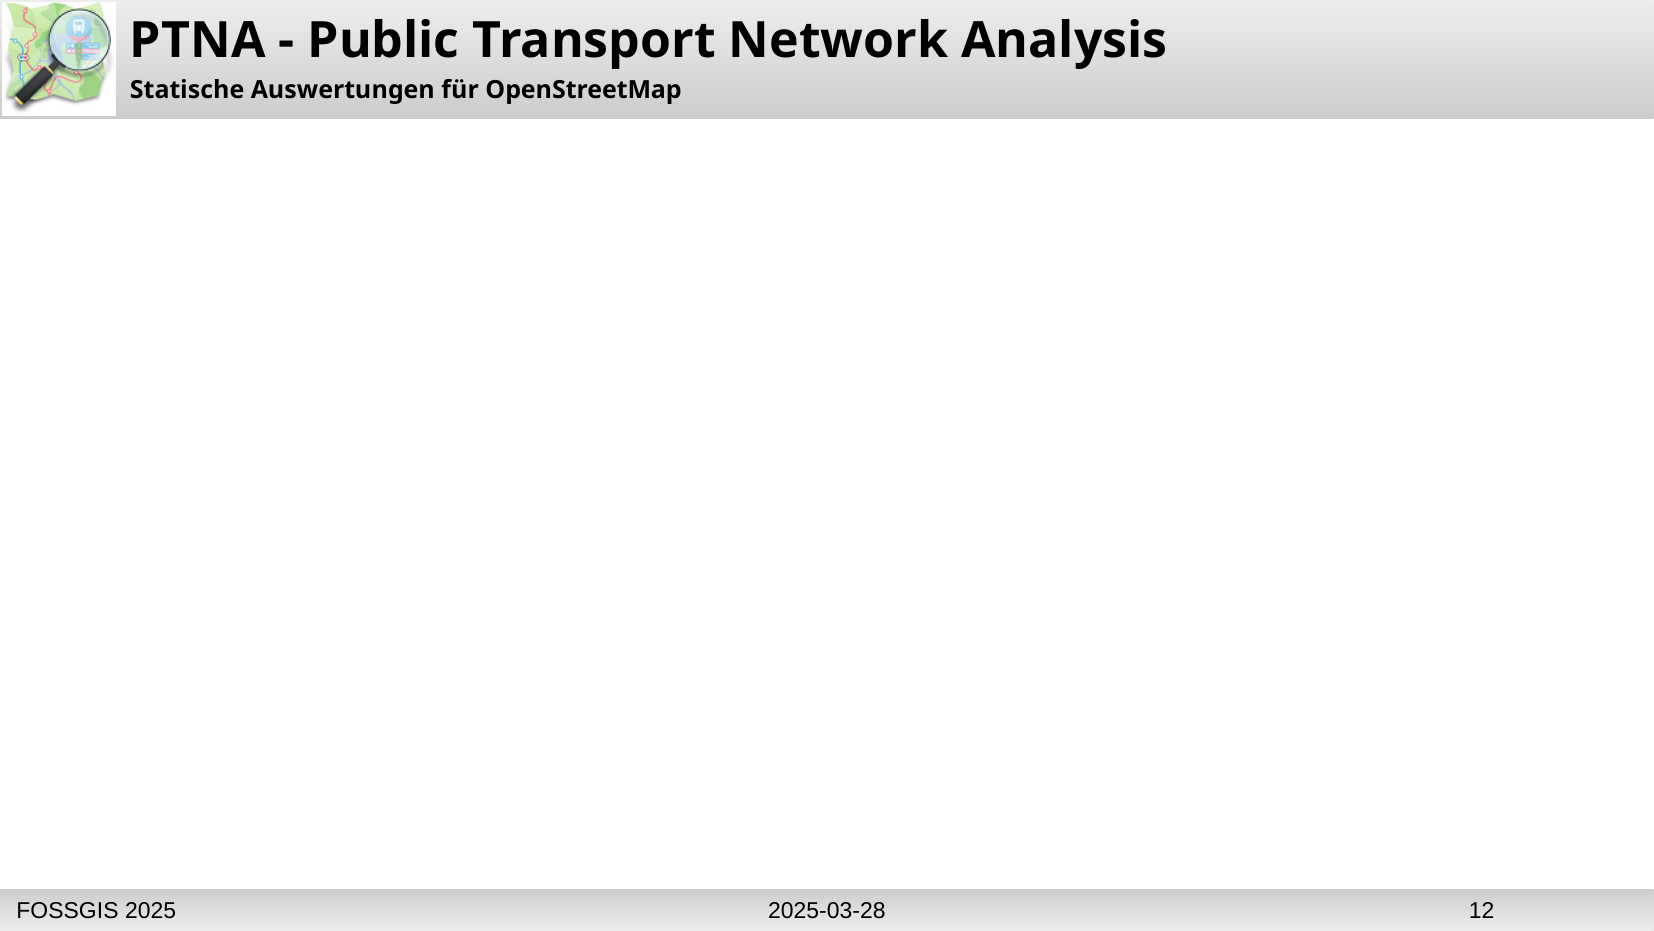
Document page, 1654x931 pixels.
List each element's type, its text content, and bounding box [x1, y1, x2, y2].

text_box [0, 0, 115, 119]
text_box 2025-03-28 [203, 889, 1453, 931]
text_box PTNA - Public Transport Network Analysis [115, 0, 1653, 59]
picture [2, 2, 115, 116]
text_box <Foliennummer> [1453, 888, 1654, 931]
text_box Statische Auswertungen für OpenStreetMap [115, 59, 1653, 119]
text_box FOSSGIS 2025 [1, 888, 203, 931]
